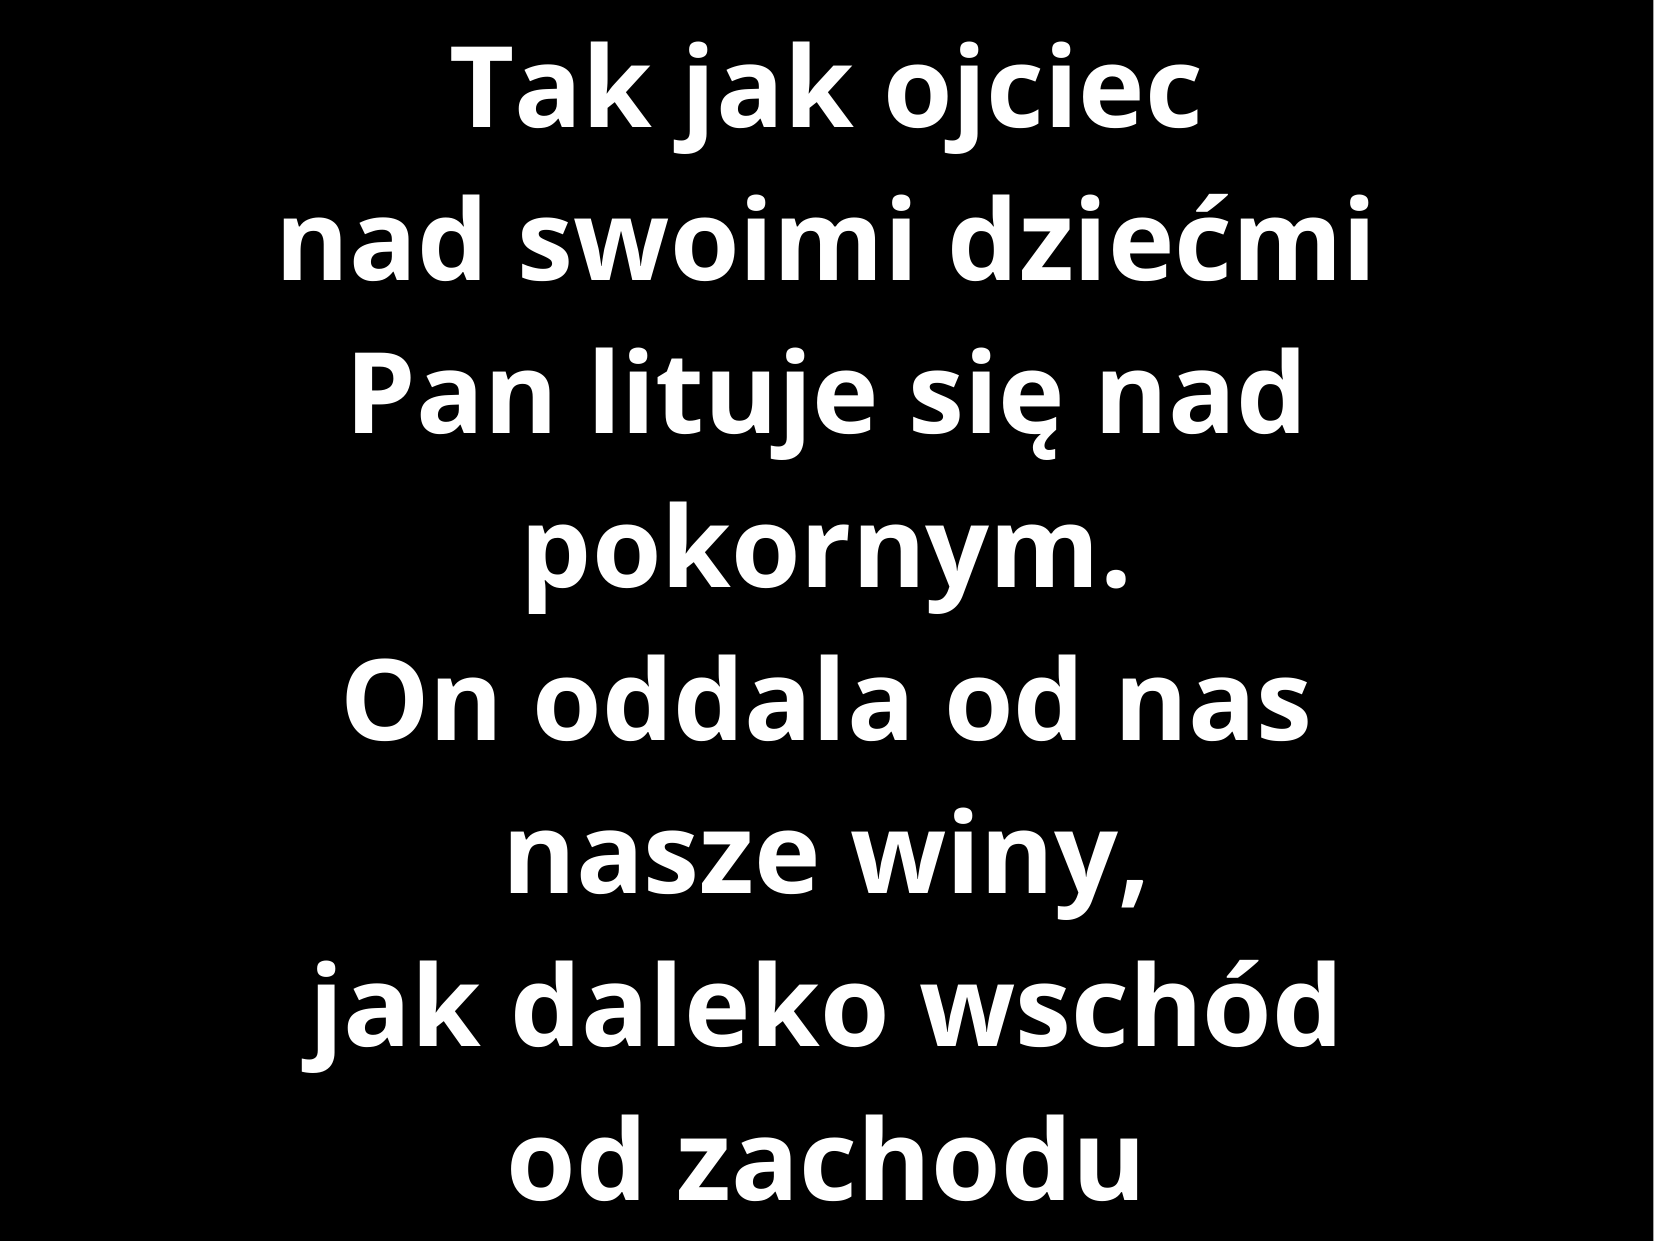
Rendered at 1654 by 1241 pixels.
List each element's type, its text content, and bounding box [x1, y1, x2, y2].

title Tak jak ojciec nad swoimi dziećmi Pan lituje się nad pokornym. On oddala od nas nasze winy, jak daleko wschód od zachodu [0, 0, 1654, 1241]
